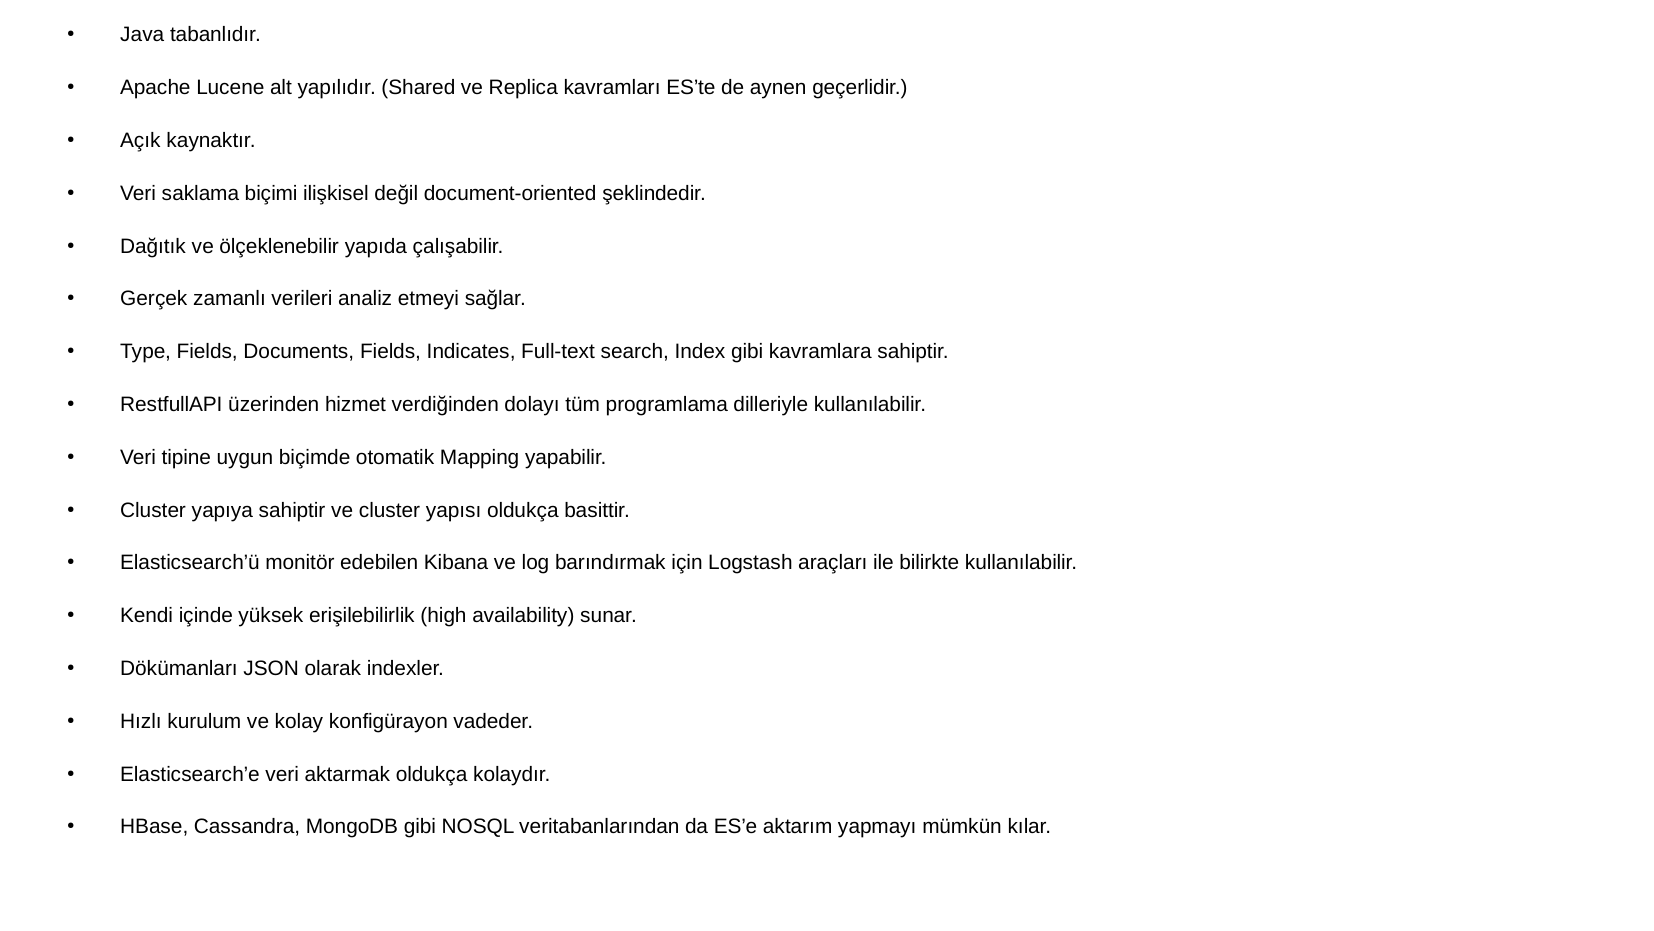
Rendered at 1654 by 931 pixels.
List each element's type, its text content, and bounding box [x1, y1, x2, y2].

list Java tabanlıdır. Apache Lucene alt yapılıdır. (Shared ve Replica kavramları ES’te de aynen geçerlidir.) Açık kaynaktır. Veri saklama biçimi ilişkisel değil document-oriented şeklindedir. Dağıtık ve ölçeklenebilir yapıda çalışabilir. Gerçek zamanlı verileri analiz etmeyi sağlar. Type, Fields, Documents, Fields, Indicates, Full-text search, Index gibi kavramlara sahiptir. RestfullAPI üzerinden hizmet verdiğinden dolayı tüm programlama dilleriyle kullanılabilir. Veri tipine uygun biçimde otomatik Mapping yapabilir. Cluster yapıya sahiptir ve cluster yapısı oldukça basittir. Elasticsearch’ü monitör edebilen Kibana ve log barındırmak için Logstash araçları ile bilirkte kullanılabilir. Kendi içinde yüksek erişilebilirlik (high availability) sunar. Dökümanları JSON olarak indexler. Hızlı kurulum ve kolay konfigürayon vadeder. Elasticsearch’e veri aktarmak oldukça kolaydır. HBase, Cassandra, MongoDB gibi NOSQL veritabanlarından da ES’e aktarım yapmayı mümkün kılar. [49, 23, 1538, 901]
